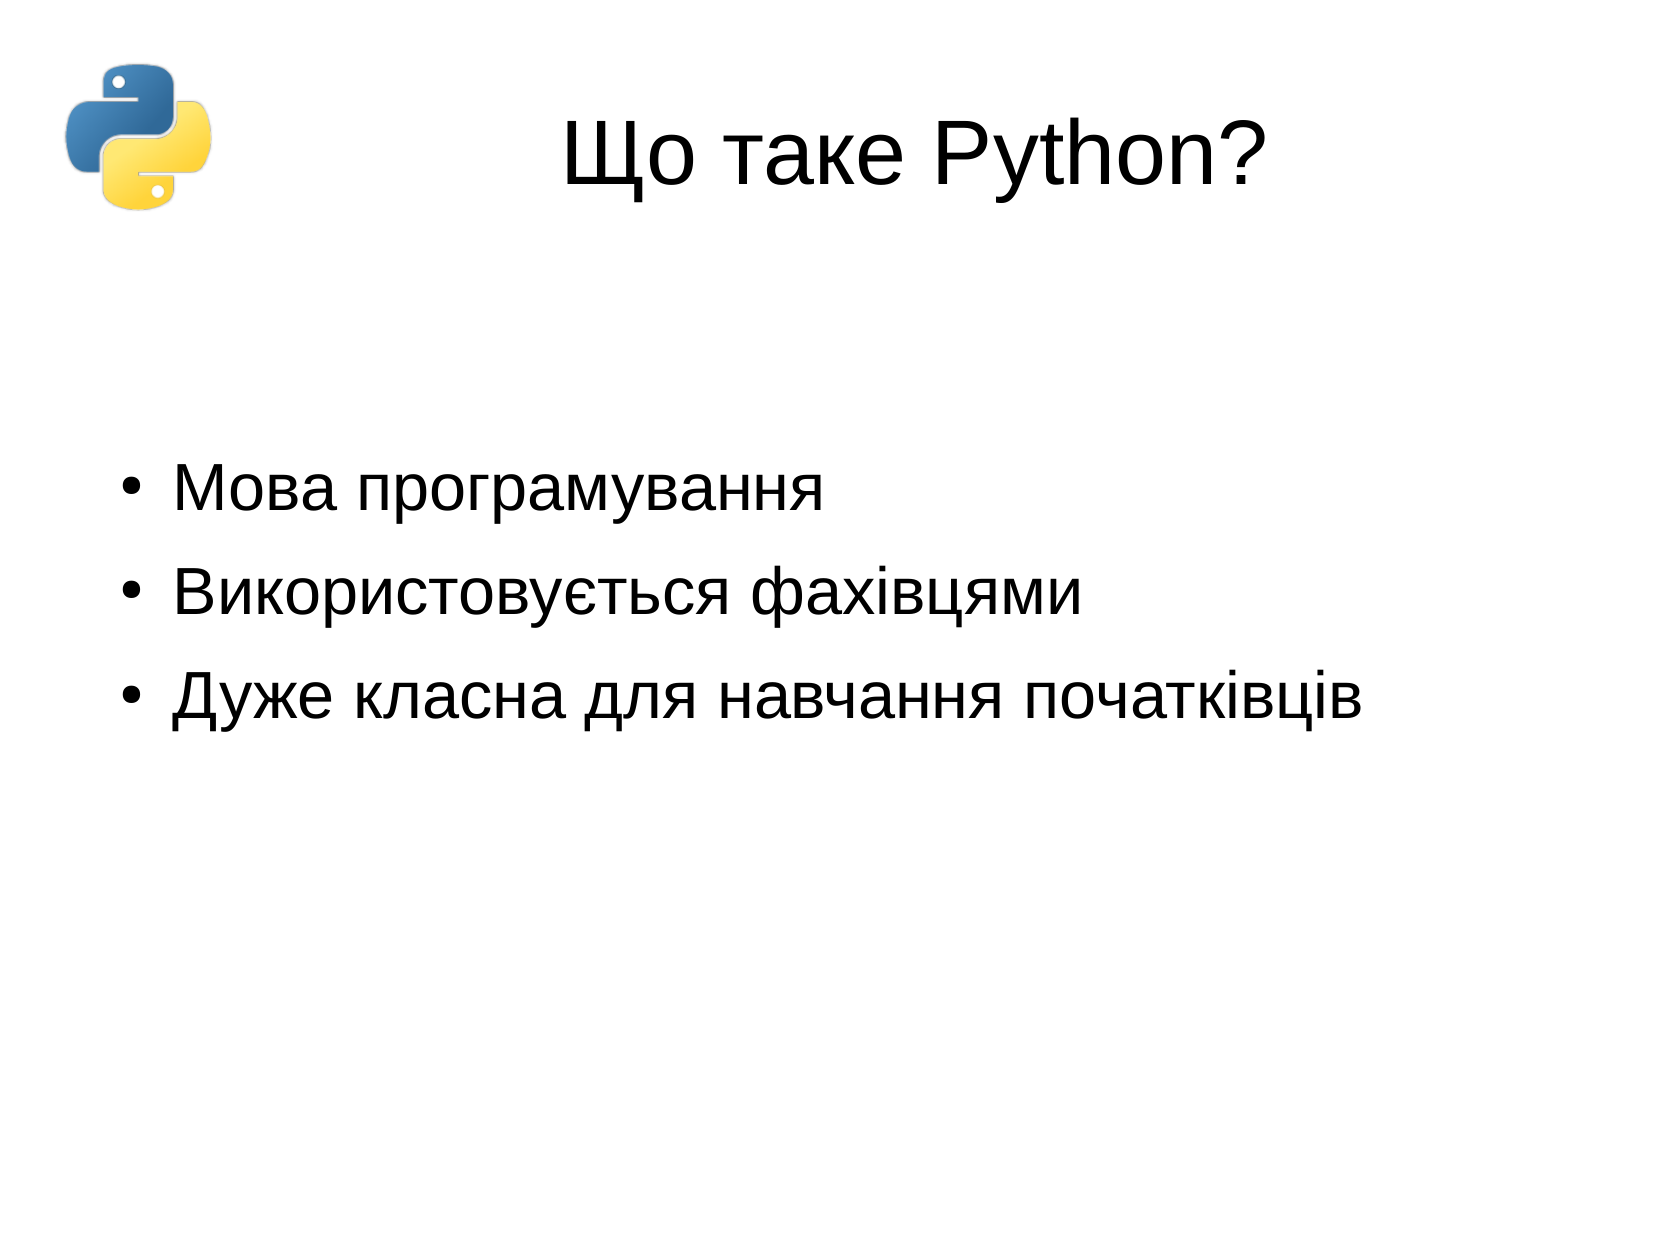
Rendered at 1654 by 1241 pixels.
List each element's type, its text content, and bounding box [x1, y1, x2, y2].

list Мова програмування Використовується фахівцями Дуже класна для навчання початківців [101, 450, 1591, 931]
title Що таке Python? [270, 49, 1561, 257]
picture [33, 32, 244, 244]
